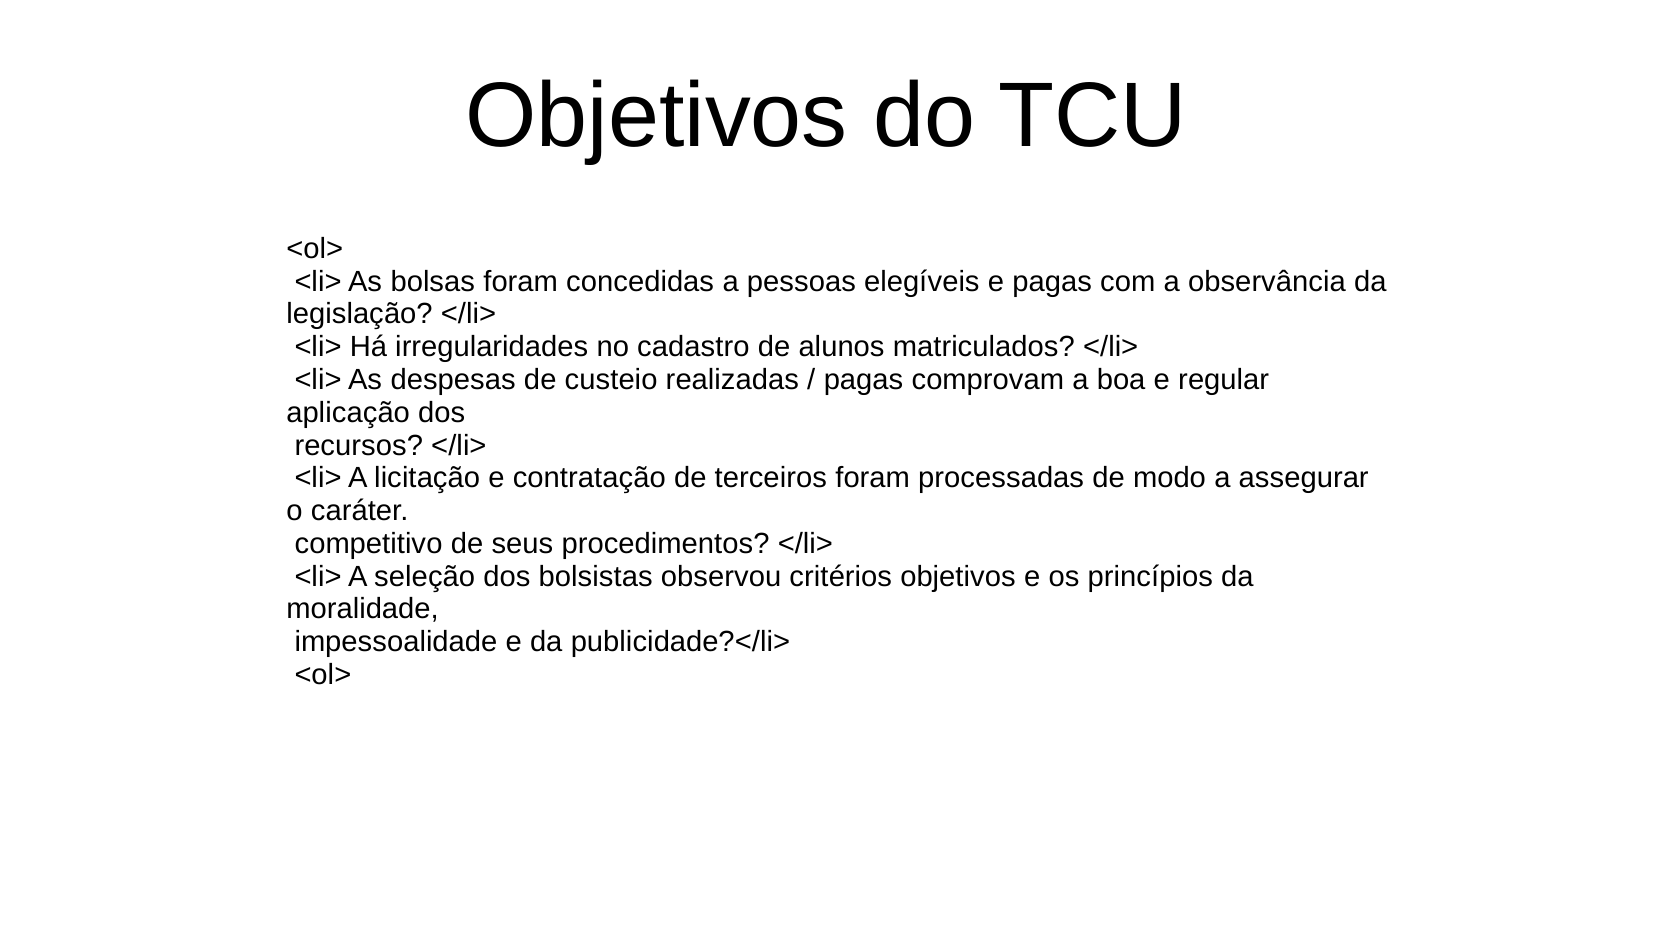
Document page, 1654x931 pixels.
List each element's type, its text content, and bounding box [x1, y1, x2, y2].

title Objetivos do TCU [82, 37, 1571, 193]
text_box <ol> <li> As bolsas foram concedidas a pessoas elegíveis e pagas com a observância da legislação? </li> <li> Há irregularidades no cadastro de alunos matriculados? </li> <li> As despesas de custeio realizadas / pagas comprovam a boa e regular aplicação dos recursos? </li> <li> A licitação e contratação de terceiros foram processadas de modo a assegurar o caráter. competitivo de seus procedimentos? </li> <li> A seleção dos bolsistas observou critérios objetivos e os princípios da moralidade, impessoalidade e da publicidade?</li> <ol> [271, 224, 1406, 699]
